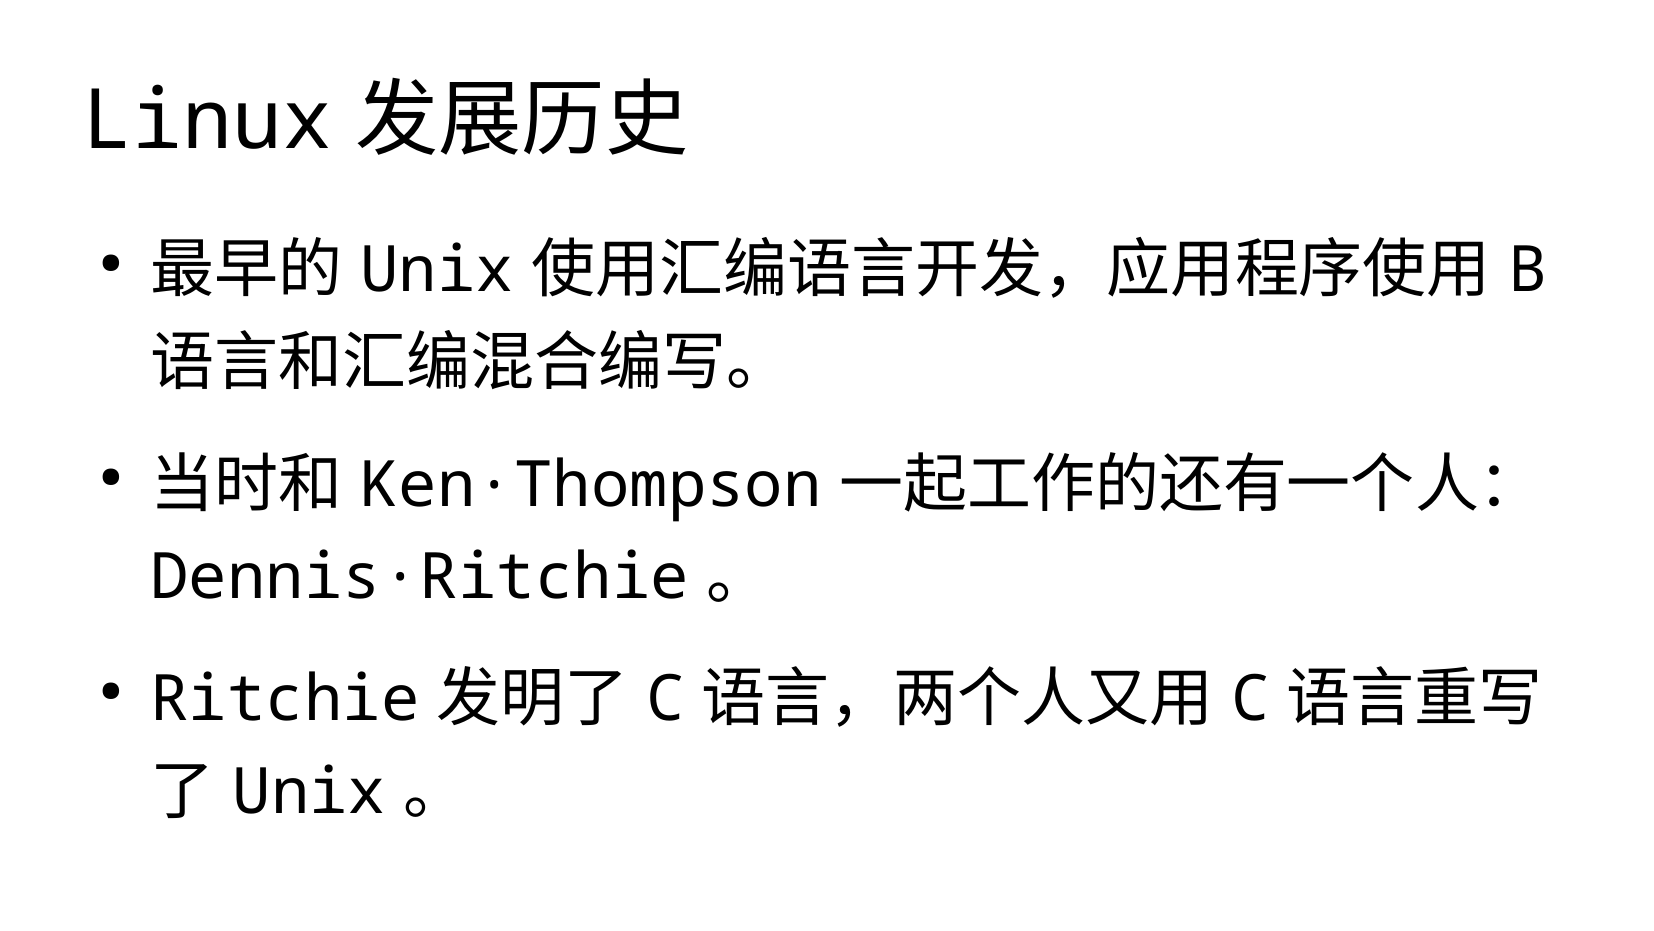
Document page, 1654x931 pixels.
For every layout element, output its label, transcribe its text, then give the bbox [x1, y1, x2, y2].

title Linux发展历史 [82, 37, 1571, 189]
list 最早的Unix使用汇编语言开发，应用程序使用B语言和汇编混合编写。 当时和Ken·Thompson一起工作的还有一个人：Dennis·Ritchie。 Ritchie发明了C语言，两个人又用C语言重写了Unix。 [82, 217, 1571, 839]
